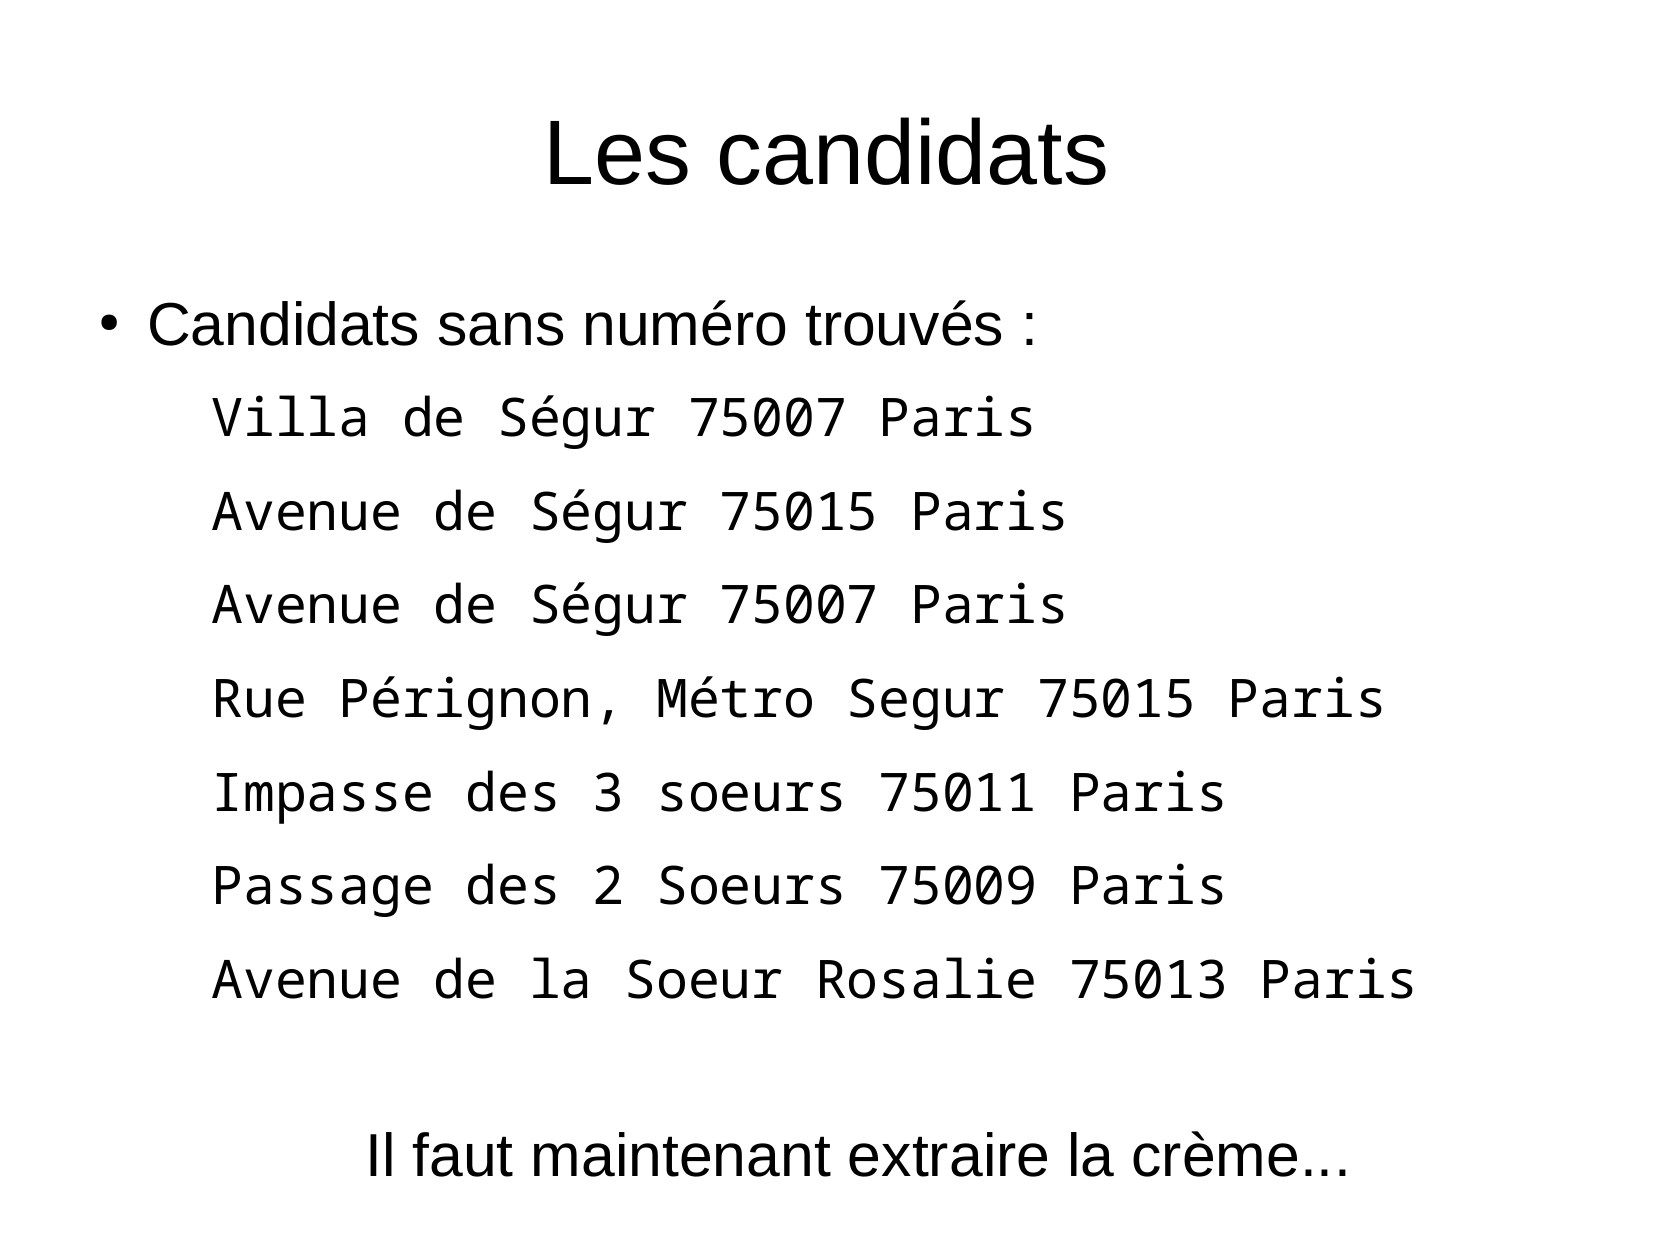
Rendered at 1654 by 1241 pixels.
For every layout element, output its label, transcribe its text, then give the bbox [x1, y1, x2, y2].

title Les candidats [82, 49, 1571, 257]
list Candidats sans numéro trouvés : Villa de Ségur 75007 Paris Avenue de Ségur 75015 Paris Avenue de Ségur 75007 Paris Rue Pérignon, Métro Segur 75015 Paris Impasse des 3 soeurs 75011 Paris Passage des 2 Soeurs 75009 Paris Avenue de la Soeur Rosalie 75013 Paris Il faut maintenant extraire la crème... [82, 290, 1571, 1193]
